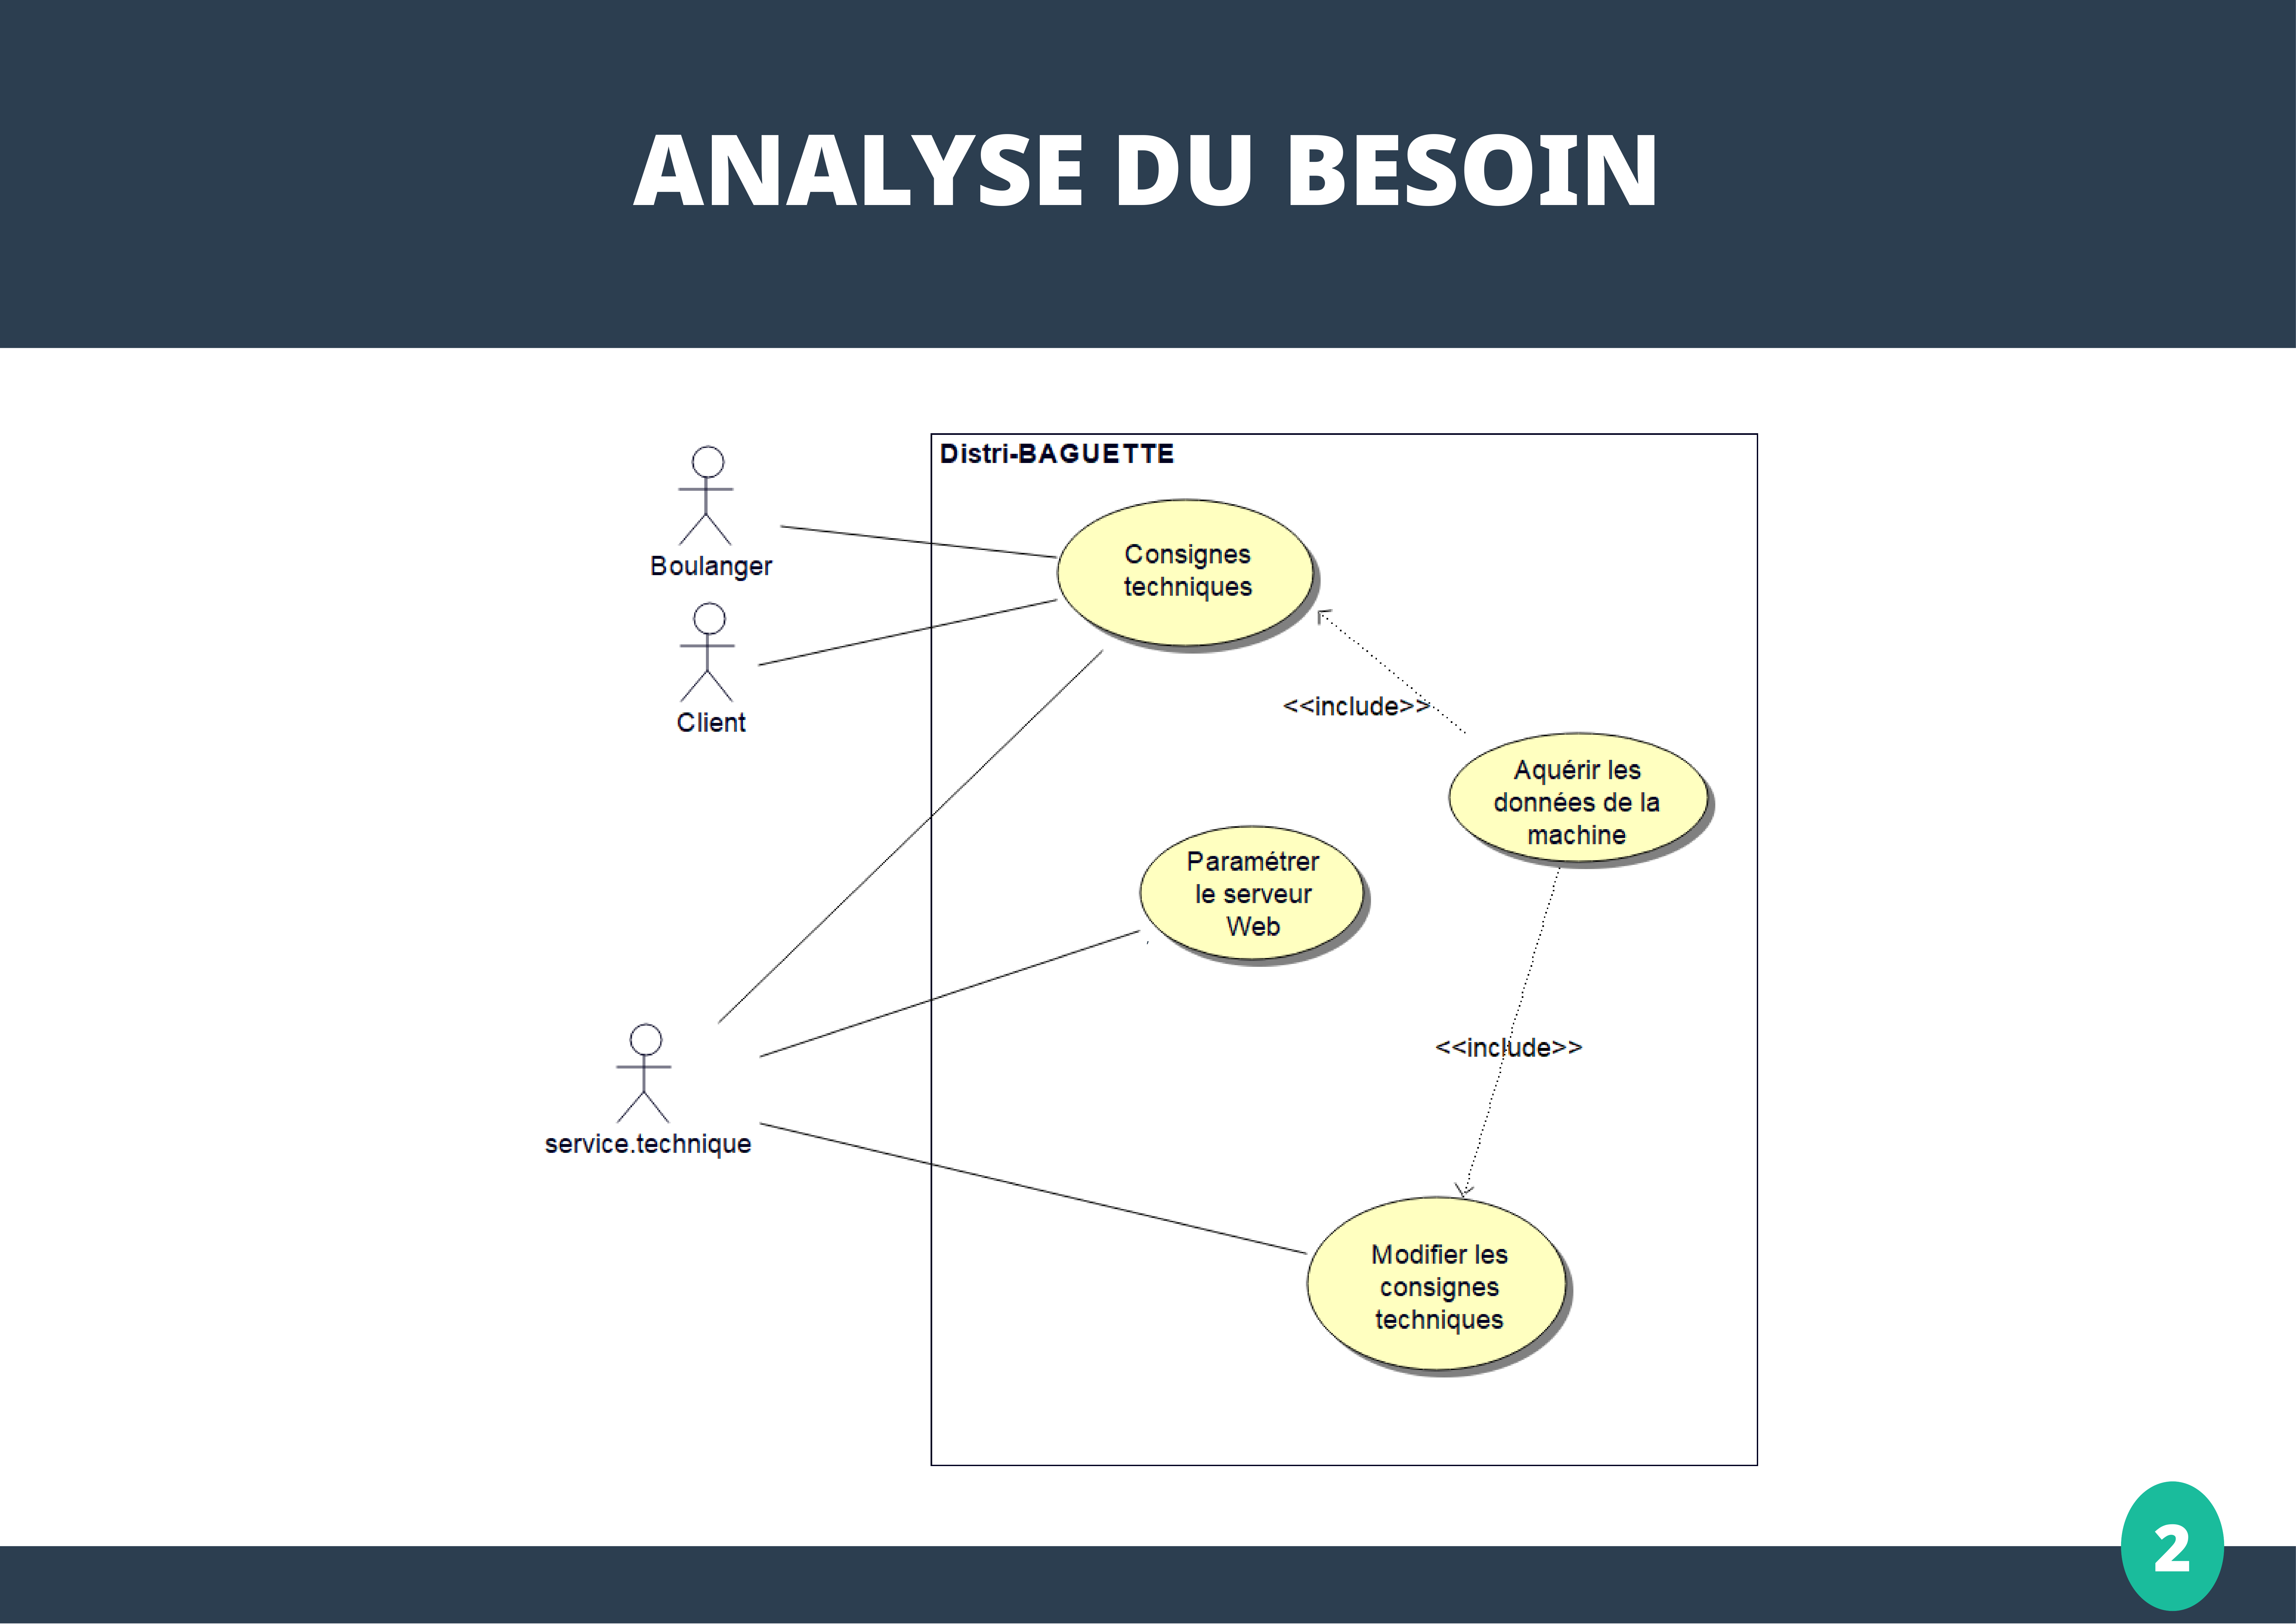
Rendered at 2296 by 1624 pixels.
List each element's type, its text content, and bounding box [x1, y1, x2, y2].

title ANALYSE DU BESOIN [82, 64, 2214, 270]
picture [523, 386, 1773, 1490]
